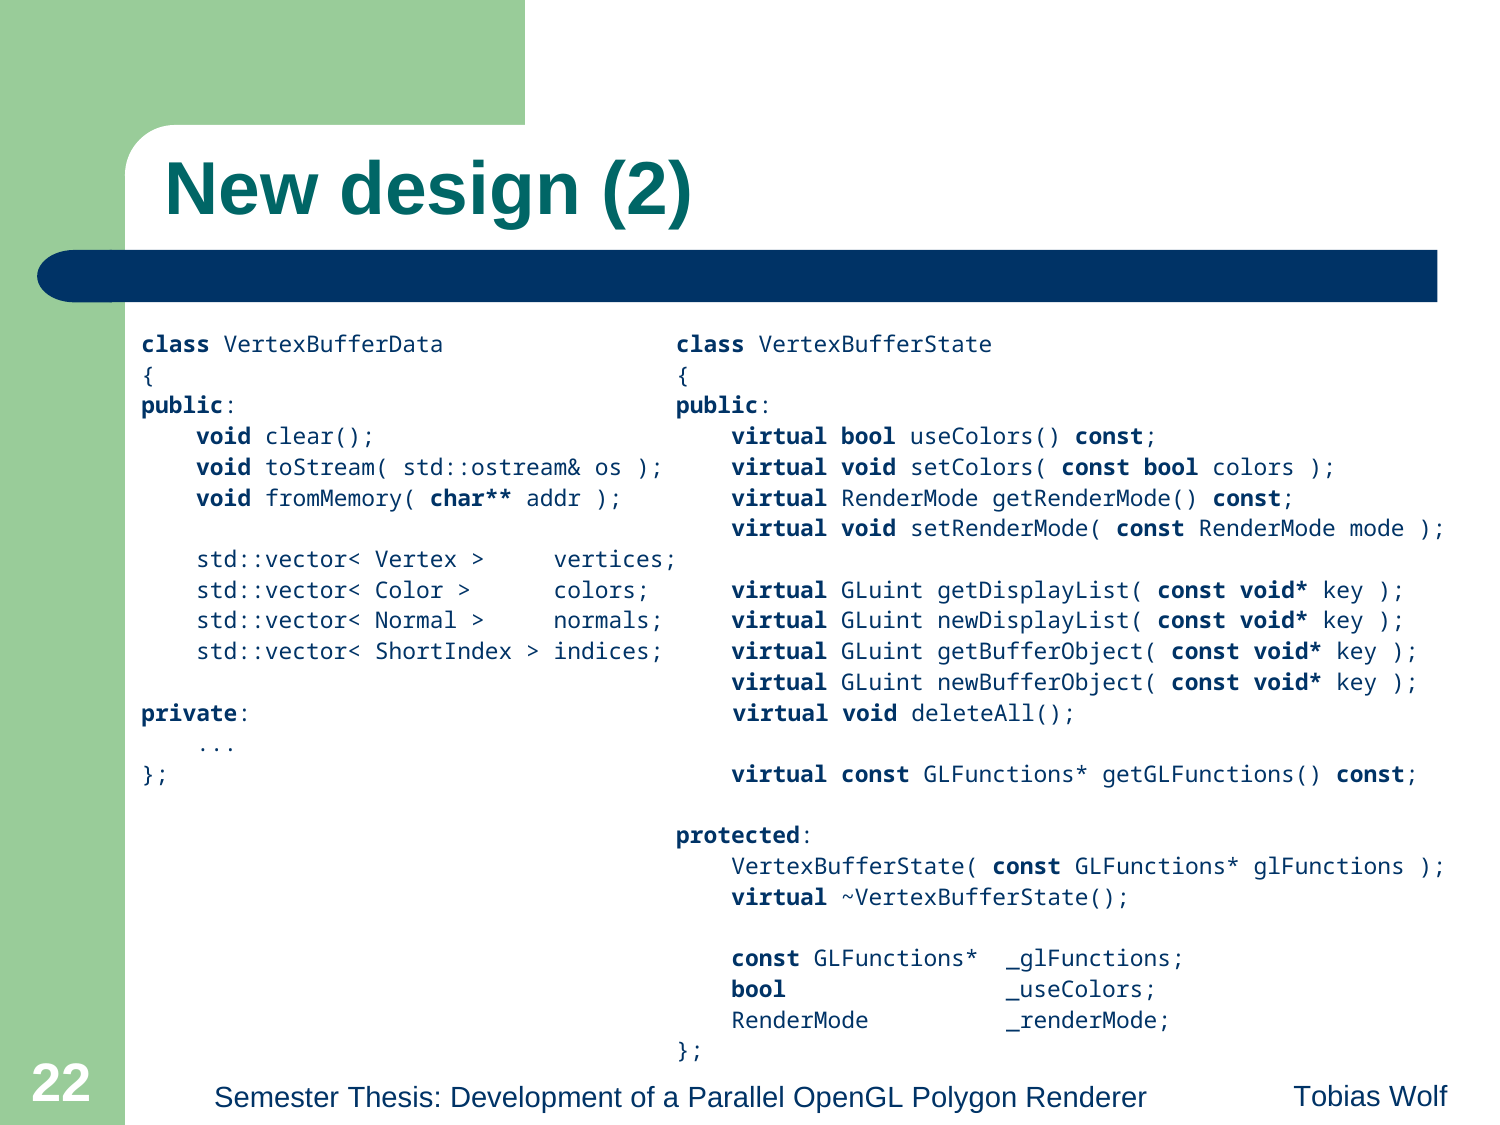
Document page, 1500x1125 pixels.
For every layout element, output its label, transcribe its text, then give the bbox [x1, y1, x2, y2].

list class VertexBufferState { public: virtual bool useColors() const; virtual void setColors( const bool colors ); virtual RenderMode getRenderMode() const; virtual void setRenderMode( const RenderMode mode ); virtual GLuint getDisplayList( const void* key ); virtual GLuint newDisplayList( const void* key ); virtual GLuint getBufferObject( const void* key ); virtual GLuint newBufferObject( const void* key ); virtual void deleteAll(); virtual const GLFunctions* getGLFunctions() const; protected: VertexBufferState( const GLFunctions* glFunctions ); virtual ~VertexBufferState(); const GLFunctions* _glFunctions; bool _useColors; RenderMode _renderMode; }; [661, 324, 1495, 1001]
list class VertexBufferData { public: void clear(); void toStream( std::ostream& os ); void fromMemory( char** addr ); std::vector< Vertex > vertices; std::vector< Color > colors; std::vector< Normal > normals; std::vector< ShortIndex > indices; private: ... }; [126, 324, 661, 1001]
title New design (2) [149, 124, 1463, 238]
